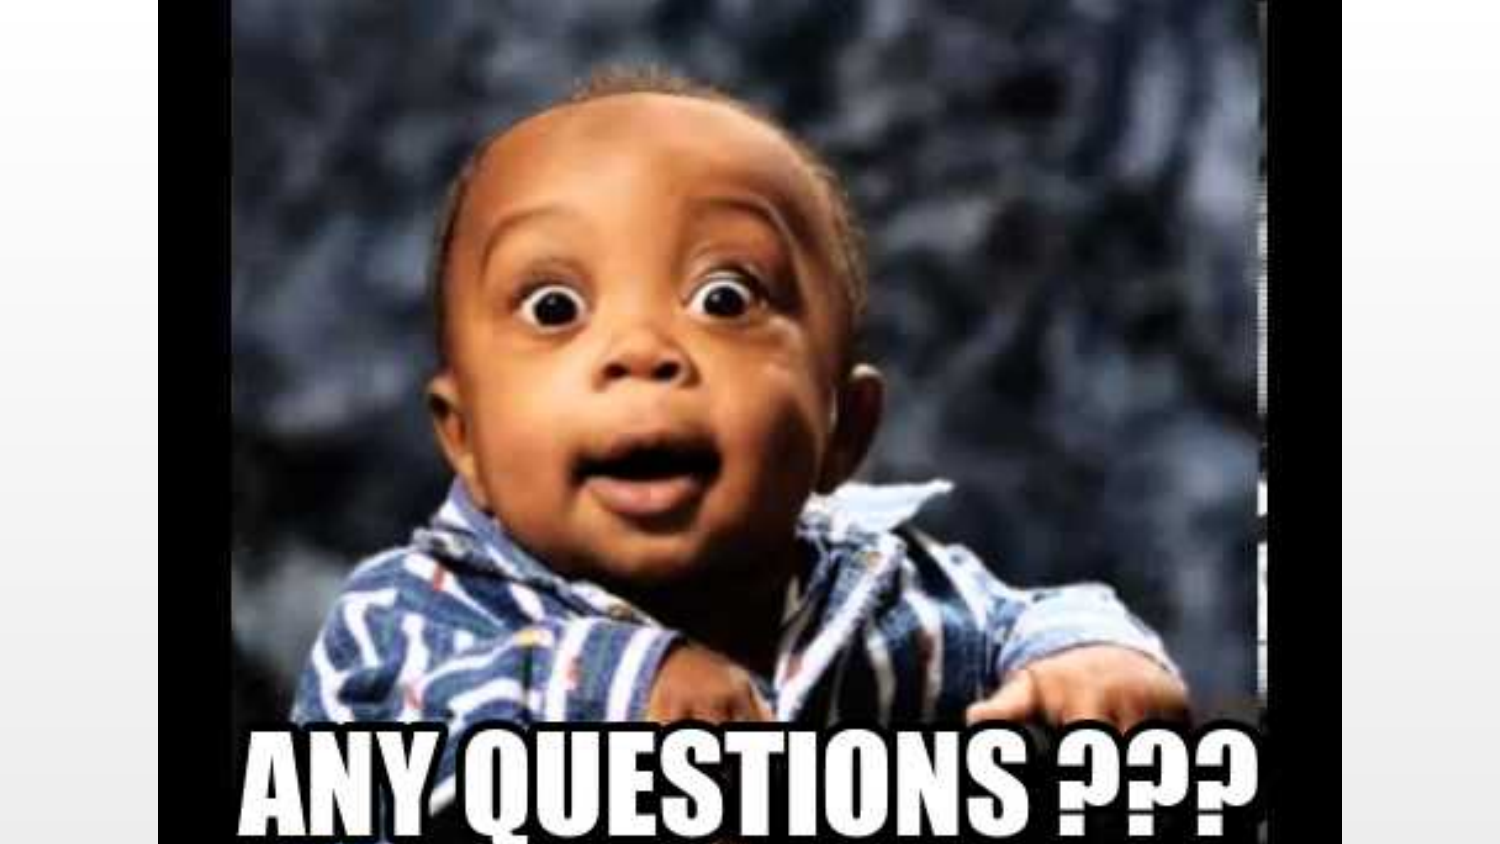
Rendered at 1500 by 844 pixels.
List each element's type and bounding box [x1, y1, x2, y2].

picture [158, 0, 1342, 844]
